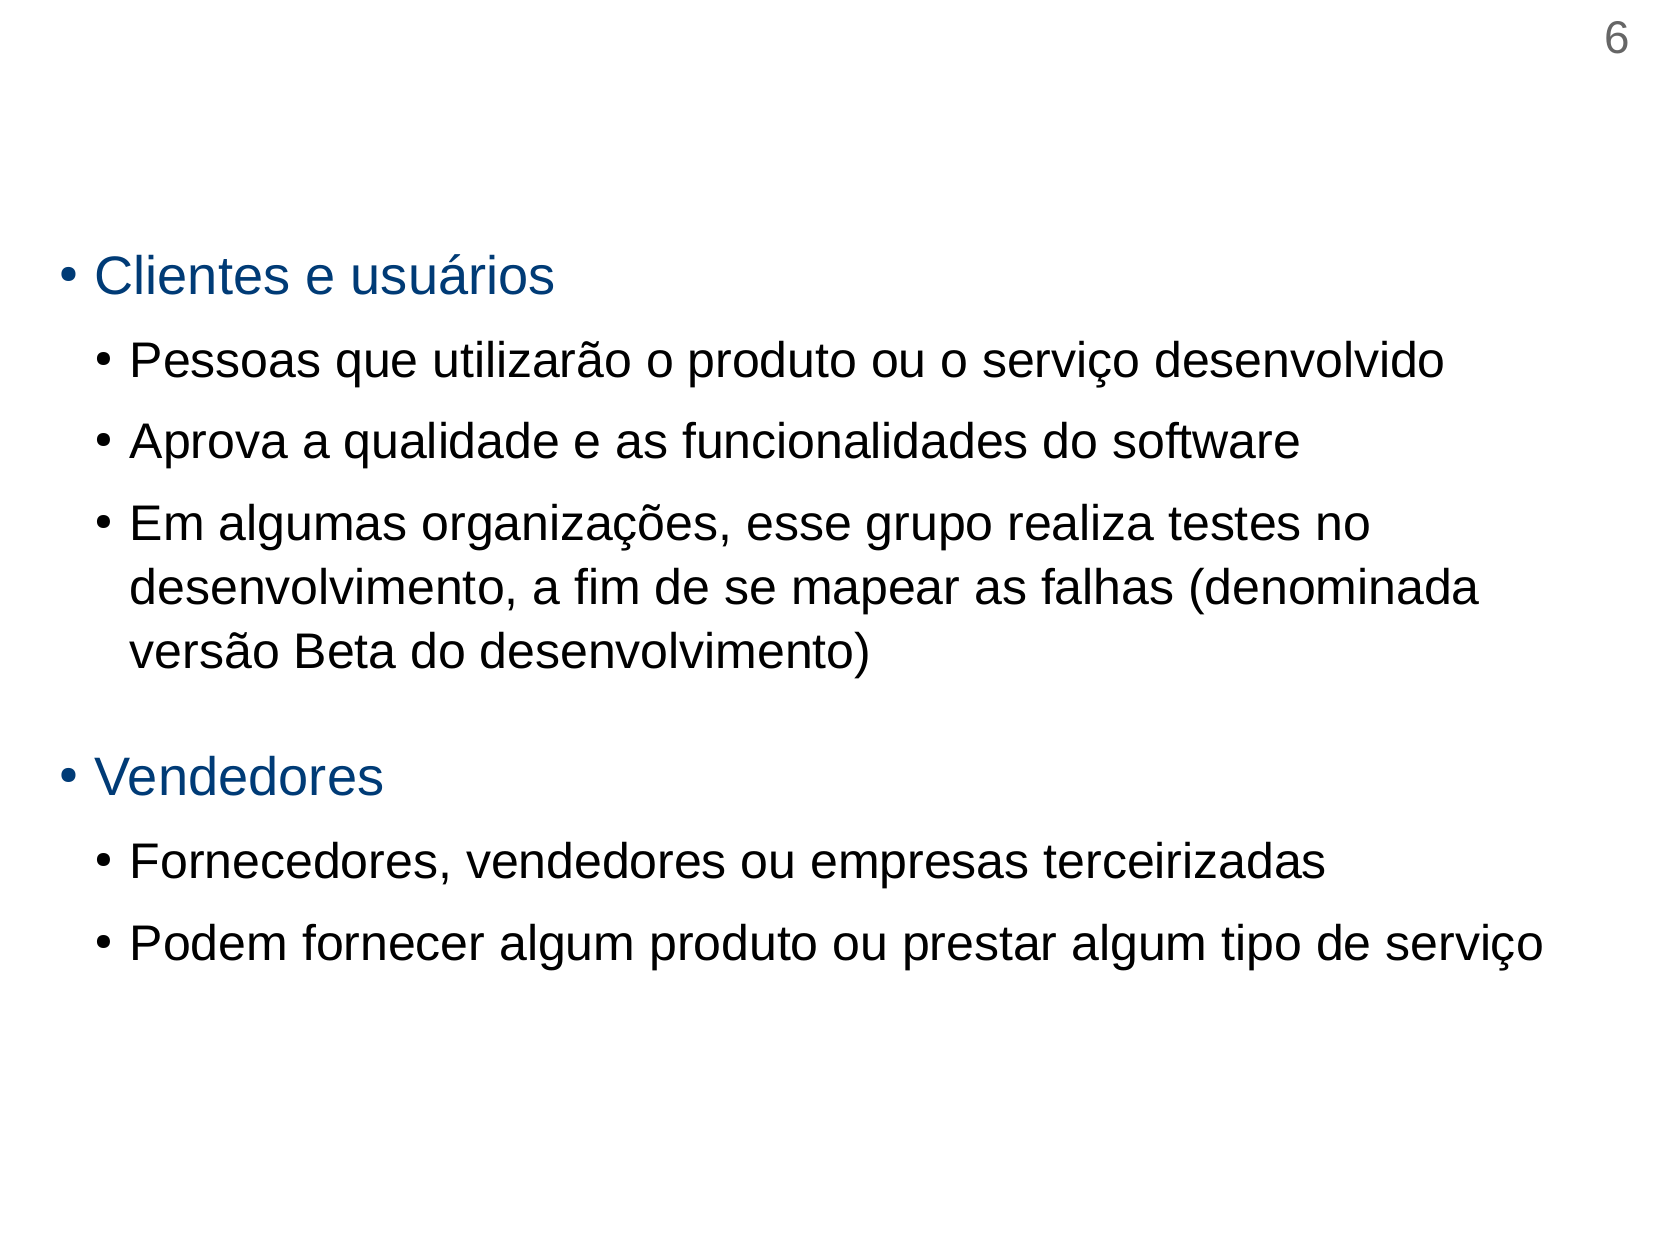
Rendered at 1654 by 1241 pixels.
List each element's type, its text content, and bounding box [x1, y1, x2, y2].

list Clientes e usuários Pessoas que utilizarão o produto ou o serviço desenvolvido Aprova a qualidade e as funcionalidades do software Em algumas organizações, esse grupo realiza testes no desenvolvimento, a fim de se mapear as falhas (denominada versão Beta do desenvolvimento) Vendedores Fornecedores, vendedores ou empresas terceirizadas Podem fornecer algum produto ou prestar algum tipo de serviço [59, 236, 1595, 1211]
